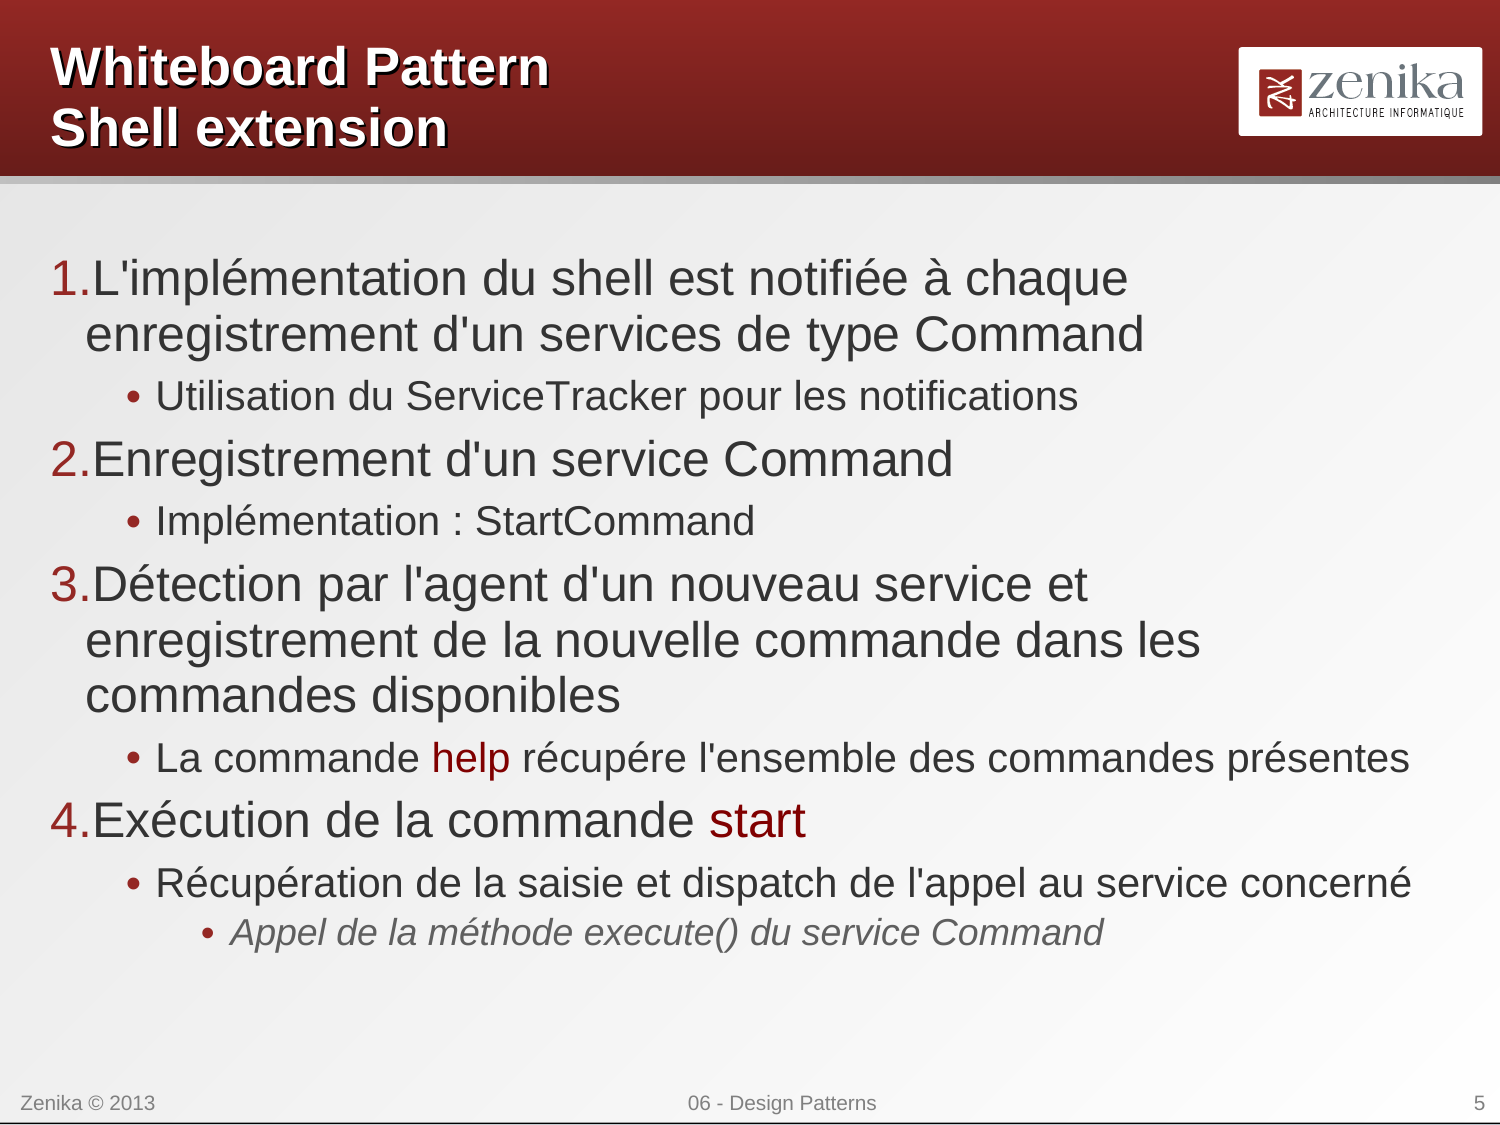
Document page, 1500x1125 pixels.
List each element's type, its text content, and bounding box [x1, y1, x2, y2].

list L'implémentation du shell est notifiée à chaque enregistrement d'un services de type Command Utilisation du ServiceTracker pour les notifications Enregistrement d'un service Command Implémentation : StartCommand Détection par l'agent d'un nouveau service et enregistrement de la nouvelle commande dans les commandes disponibles La commande help récupére l'ensemble des commandes présentes Exécution de la commande start Récupération de la saisie et dispatch de l'appel au service concerné Appel de la méthode execute() du service Command [50, 249, 1435, 1064]
picture [1257, 58, 1464, 125]
title Whiteboard Pattern Shell extension [50, 22, 1206, 172]
